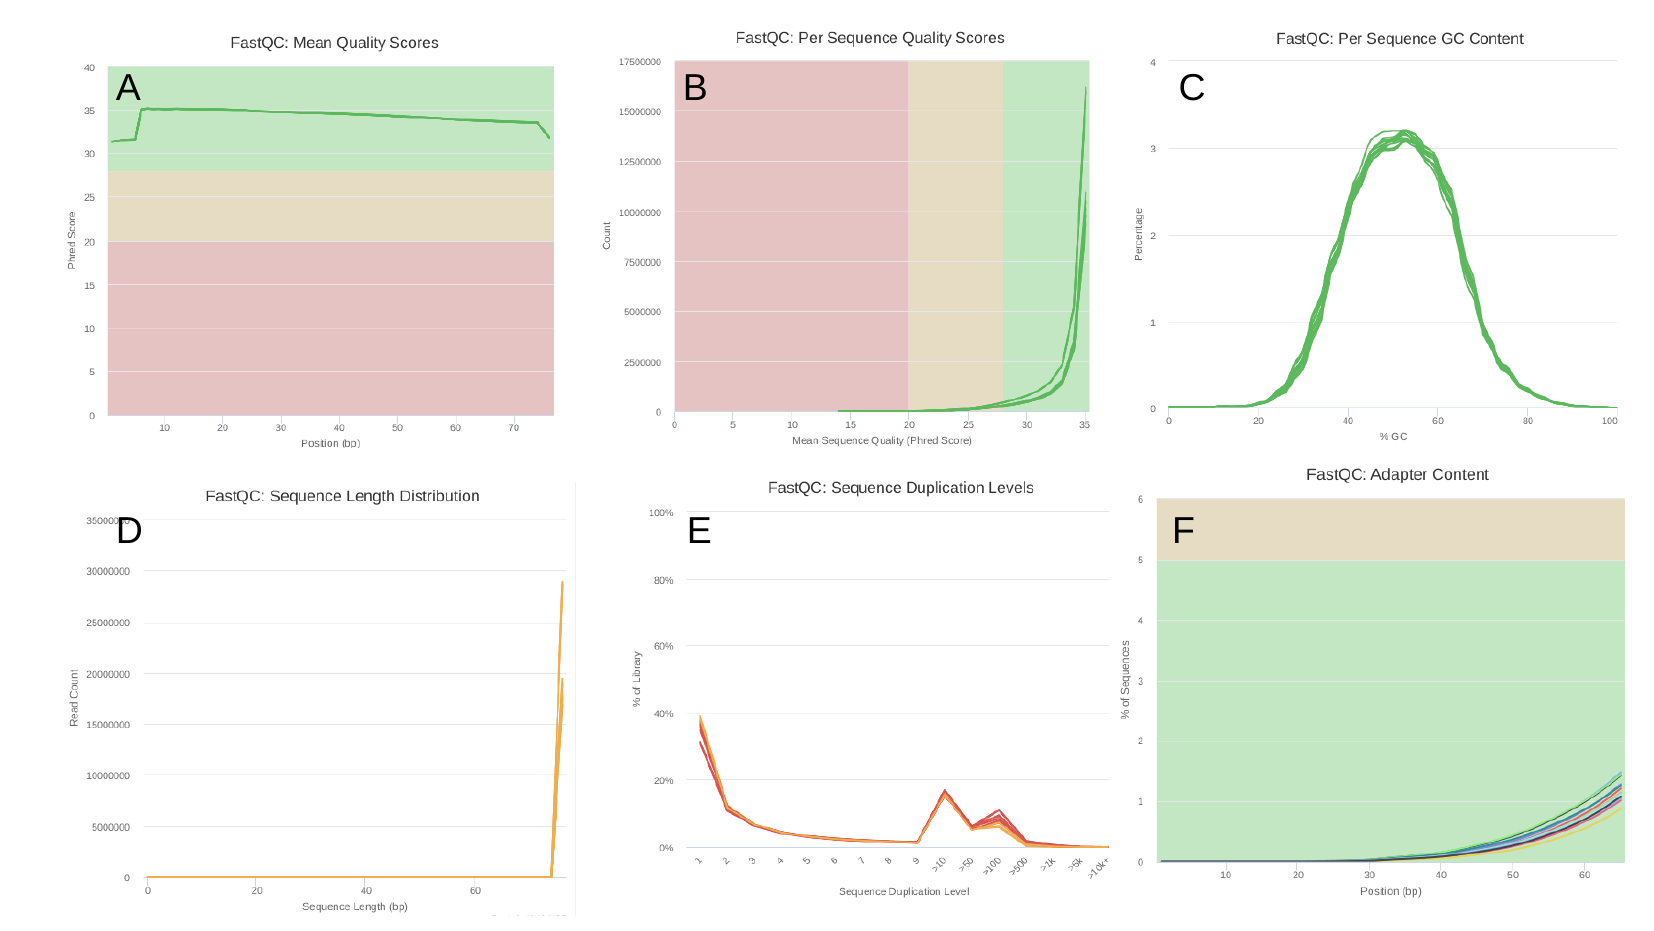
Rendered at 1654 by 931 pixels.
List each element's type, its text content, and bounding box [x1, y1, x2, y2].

picture [620, 460, 1633, 899]
picture [59, 482, 576, 501]
picture [590, 116, 1093, 447]
picture [59, 116, 562, 448]
picture [1122, 116, 1625, 443]
text_box A B C [59, 59, 1625, 116]
picture [59, 29, 562, 59]
text_box D E F [59, 501, 1625, 559]
picture [59, 559, 576, 916]
picture [1122, 24, 1625, 59]
picture [590, 24, 1093, 59]
